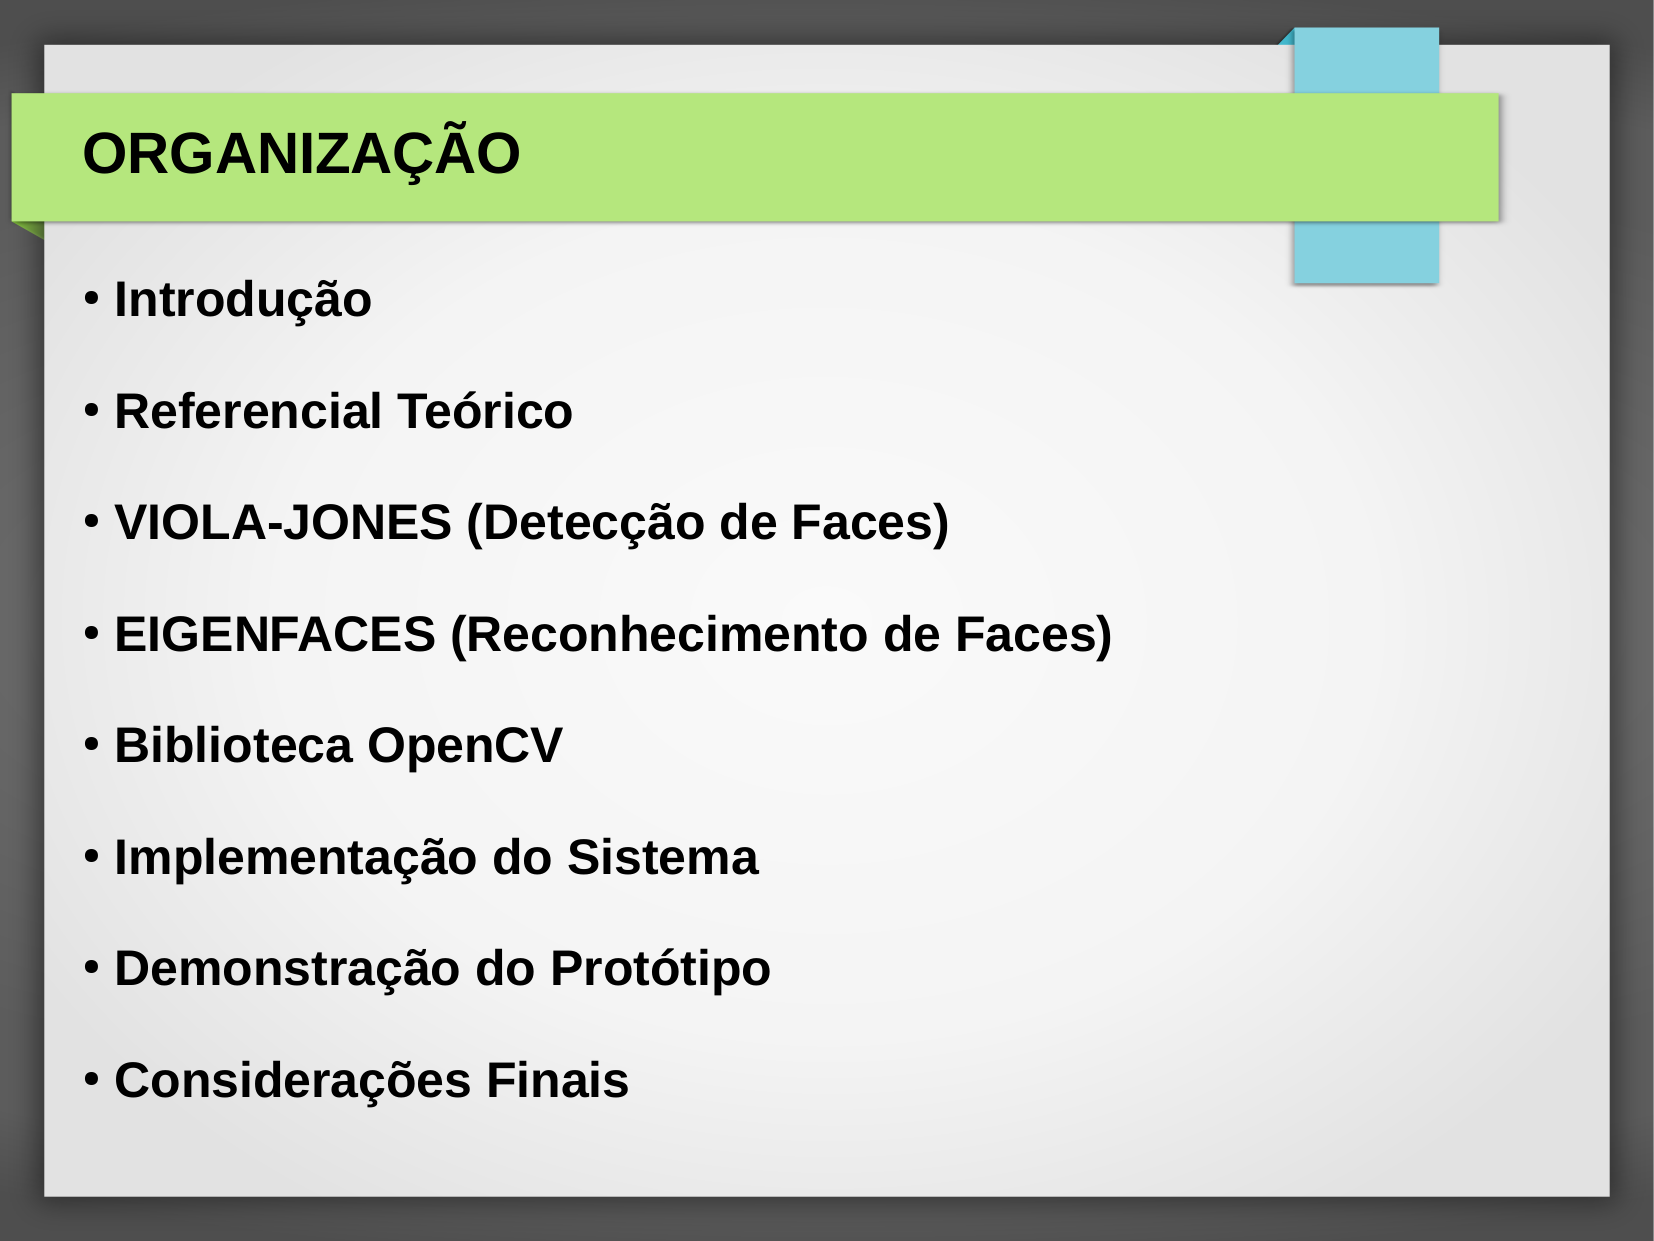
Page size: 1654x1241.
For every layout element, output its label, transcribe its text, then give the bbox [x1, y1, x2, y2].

subtitle Introdução Referencial Teórico VIOLA-JONES (Detecção de Faces) EIGENFACES (Reconhecimento de Faces) Biblioteca OpenCV Implementação do Sistema Demonstração do Protótipo Considerações Finais [82, 271, 1571, 1116]
title ORGANIZAÇÃO [82, 94, 1264, 213]
picture [0, 0, 1654, 1241]
